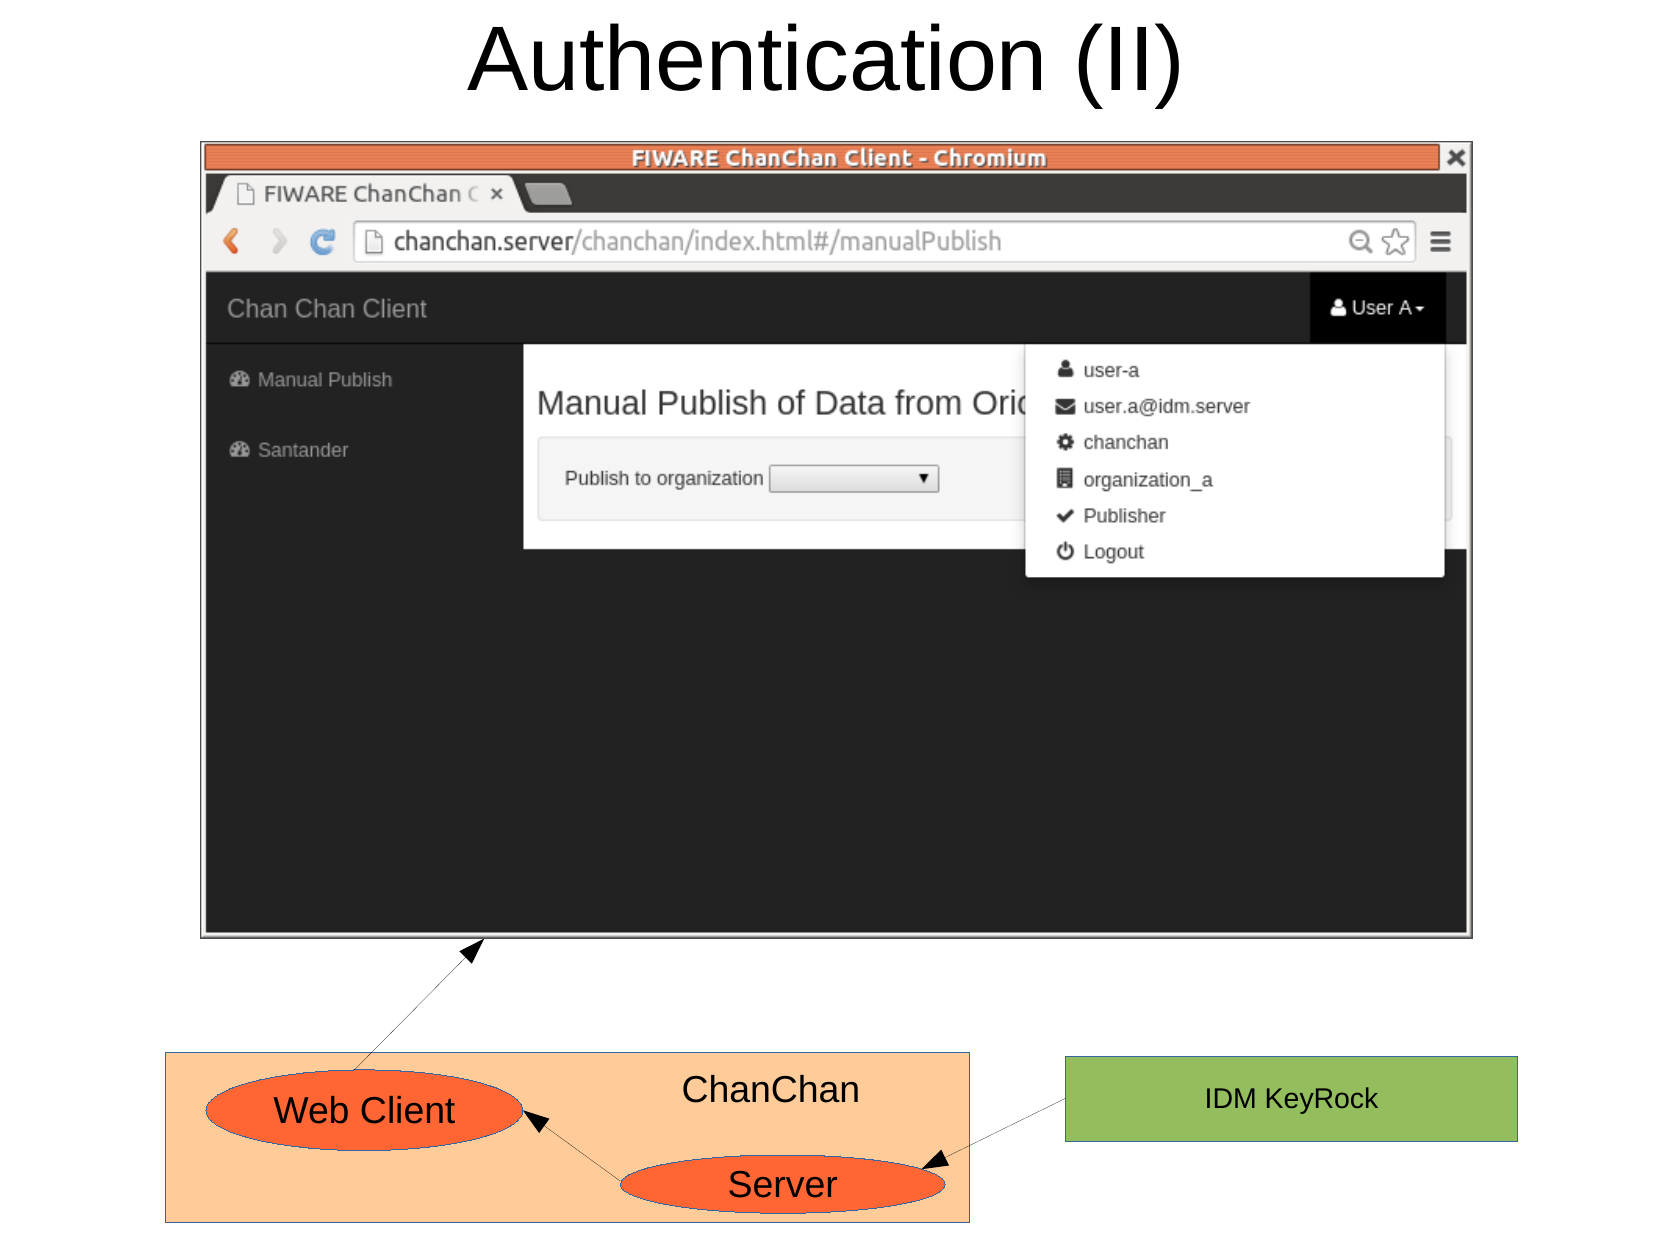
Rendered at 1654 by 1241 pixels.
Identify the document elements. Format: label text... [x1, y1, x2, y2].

text_box ChanChan [666, 1060, 954, 1118]
text_box Web Client [205, 1069, 523, 1151]
title Authentication (II) [82, 7, 1571, 111]
text_box [165, 1052, 970, 1223]
text_box Server [620, 1155, 946, 1214]
picture [200, 141, 1473, 939]
text_box IDM KeyRock [1065, 1056, 1518, 1142]
text_box [357, 1052, 970, 1180]
